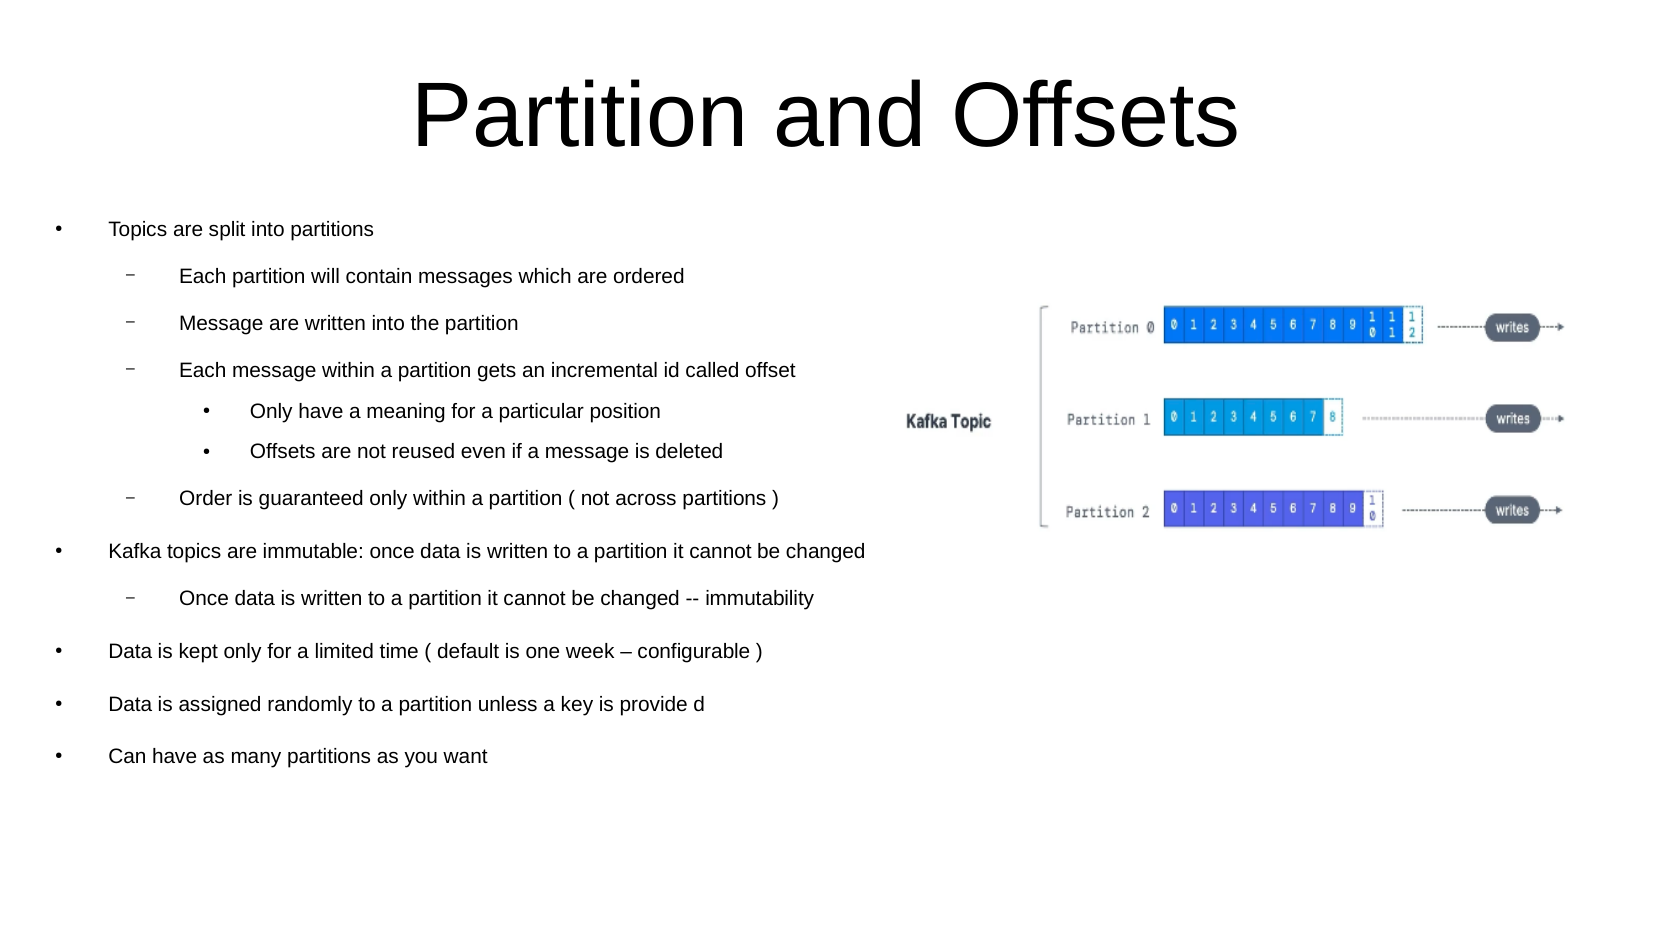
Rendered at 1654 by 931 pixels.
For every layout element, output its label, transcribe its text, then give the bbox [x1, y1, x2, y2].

picture [900, 248, 1613, 563]
title Partition and Offsets [82, 37, 1571, 193]
list Topics are split into partitions Each partition will contain messages which are ordered Message are written into the partition Each message within a partition gets an incremental id called offset Only have a meaning for a particular position Offsets are not reused even if a message is deleted Order is guaranteed only within a partition ( not across partitions ) Kafka topics are immutable: once data is written to a partition it cannot be changed Once data is written to a partition it cannot be changed -- immutability Data is kept only for a limited time ( default is one week – configurable ) Data is assigned randomly to a partition unless a key is provide d Can have as many partitions as you want [37, 217, 1571, 901]
